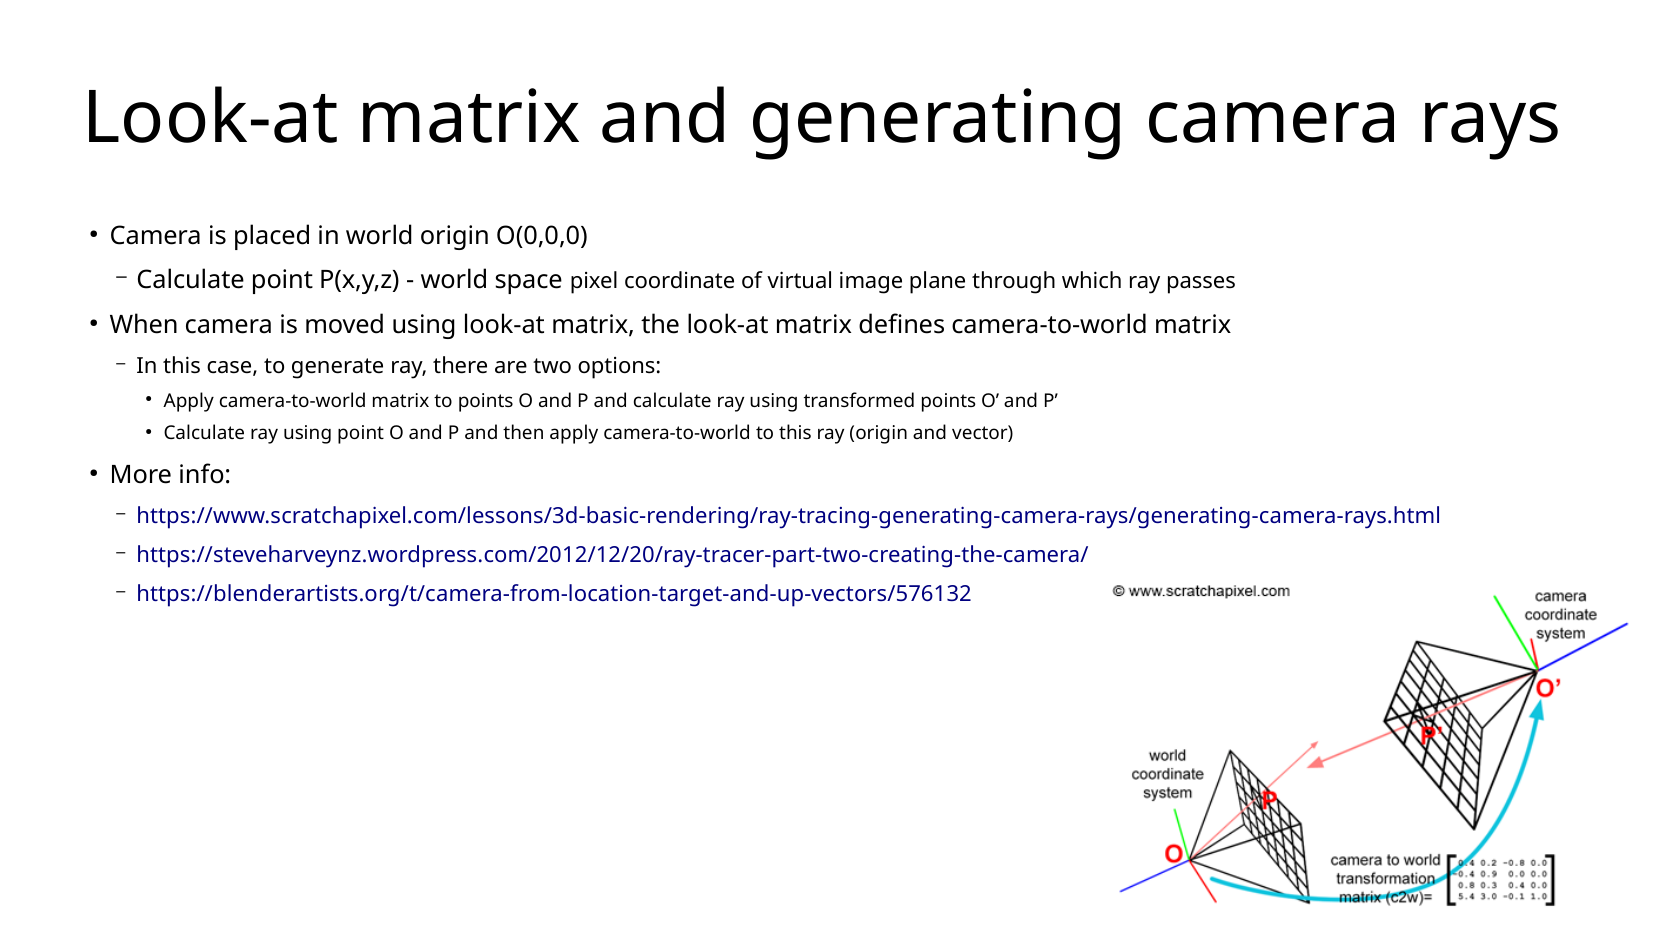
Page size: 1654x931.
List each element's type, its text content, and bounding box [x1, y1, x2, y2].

title Look-at matrix and generating camera rays [82, 37, 1571, 193]
list Camera is placed in world origin O(0,0,0) Calculate point P(x,y,z) - world space pixel coordinate of virtual image plane through which ray passes When camera is moved using look-at matrix, the look-at matrix defines camera-to-world matrix In this case, to generate ray, there are two options: Apply camera-to-world matrix to points O and P and calculate ray using transformed points O’ and P’ Calculate ray using point O and P and then apply camera-to-world to this ray (origin and vector) More info: https://www.scratchapixel.com/lessons/3d-basic-rendering/ray-tracing-generating-camera-rays/generating-camera-rays.html https://steveharveynz.wordpress.com/2012/12/20/ray-tracer-part-two-creating-the-camera/ https://blenderartists.org/t/camera-from-location-target-and-up-vectors/576132 [82, 217, 1571, 616]
picture [1110, 582, 1639, 919]
